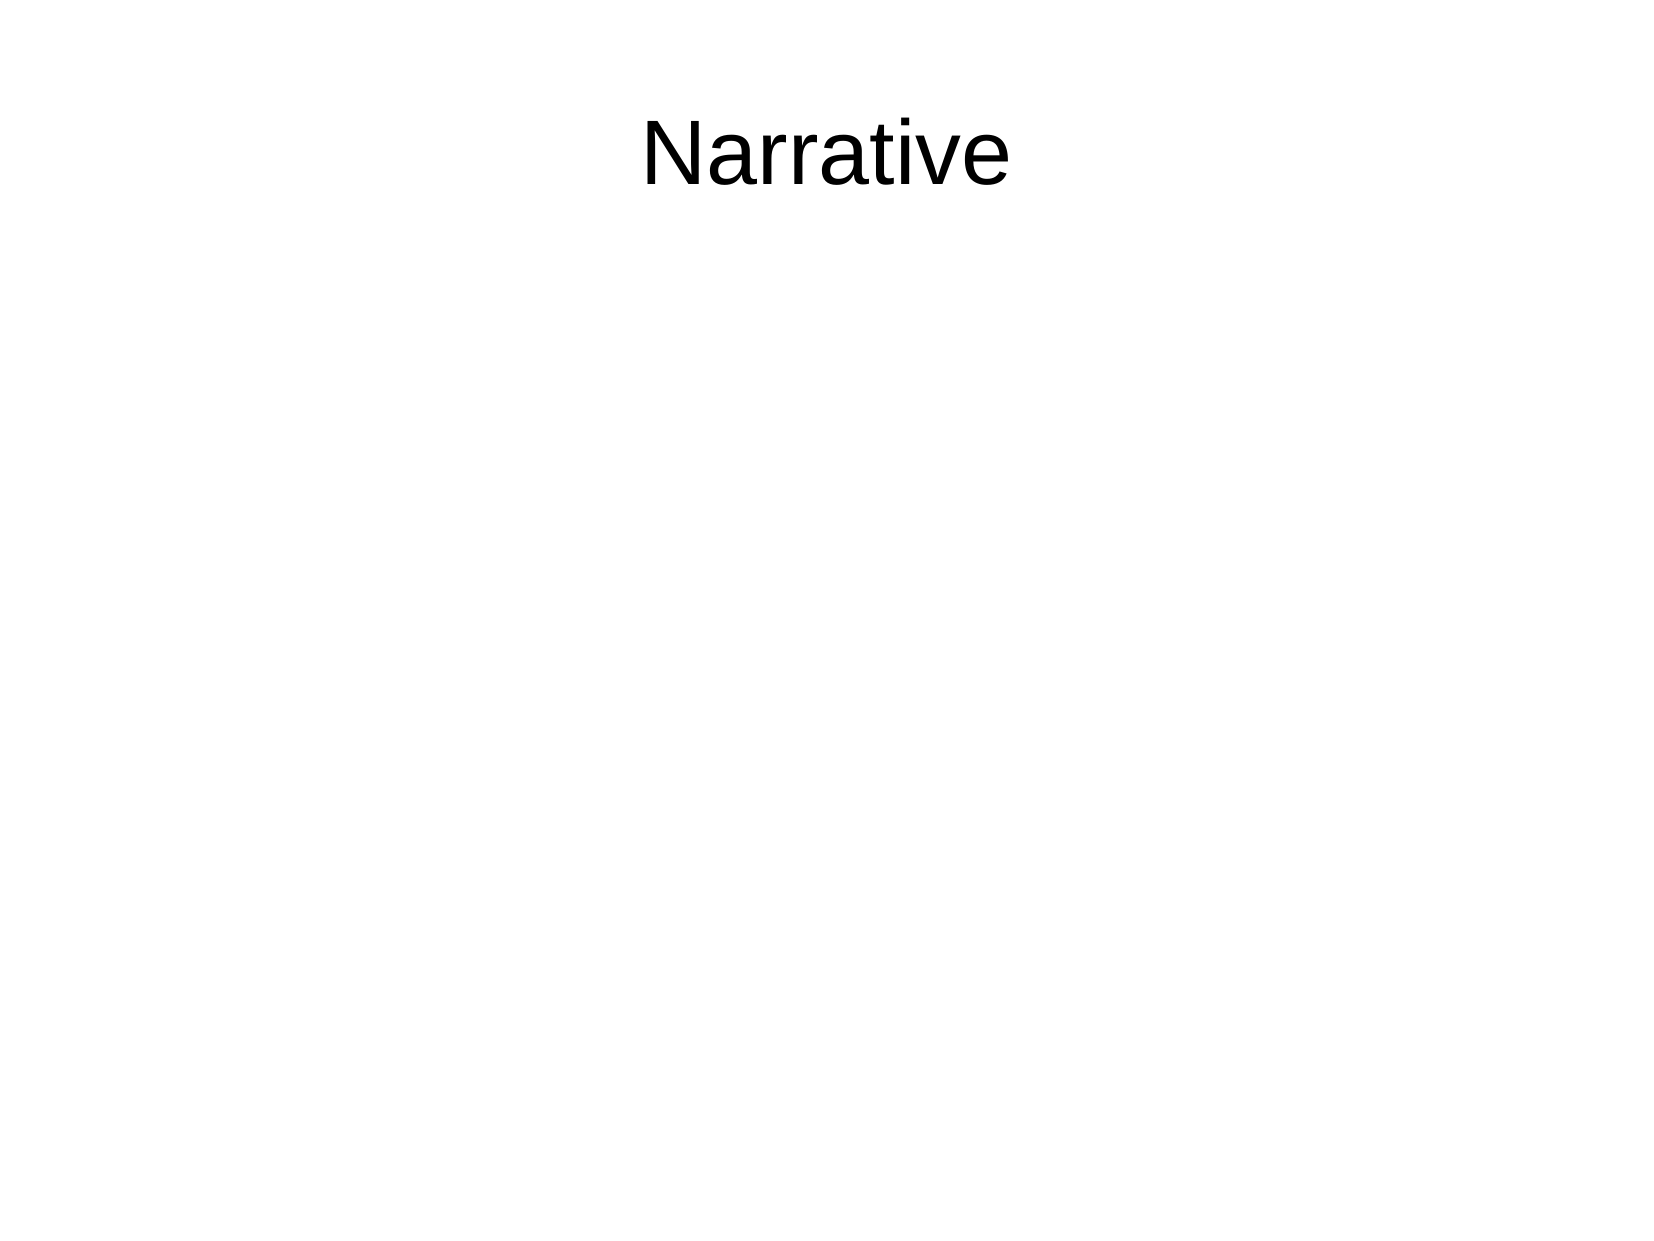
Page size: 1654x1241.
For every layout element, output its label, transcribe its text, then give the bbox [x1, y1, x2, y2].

title Narrative [82, 49, 1571, 257]
